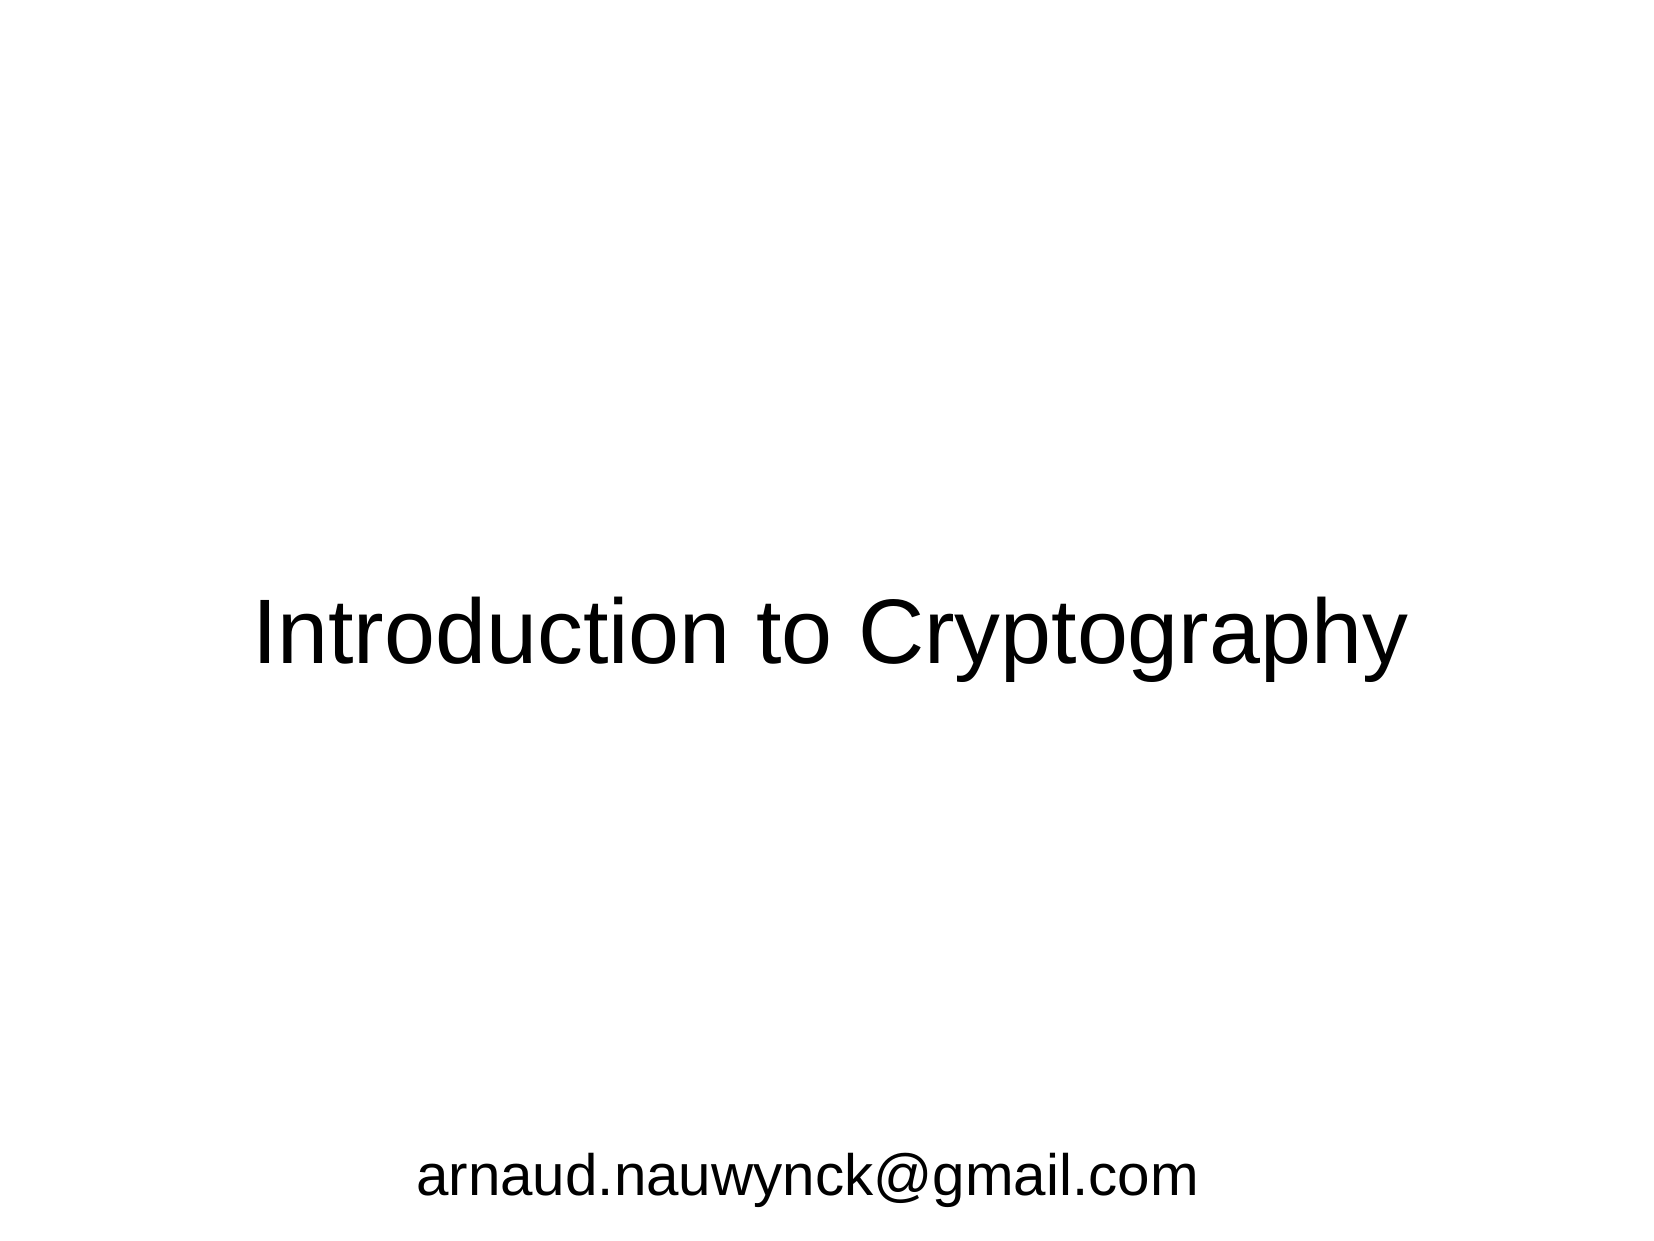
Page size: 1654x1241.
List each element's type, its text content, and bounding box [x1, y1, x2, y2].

text_box arnaud.nauwynck@gmail.com [401, 1135, 1216, 1216]
title Introduction to Cryptography [86, 527, 1576, 736]
